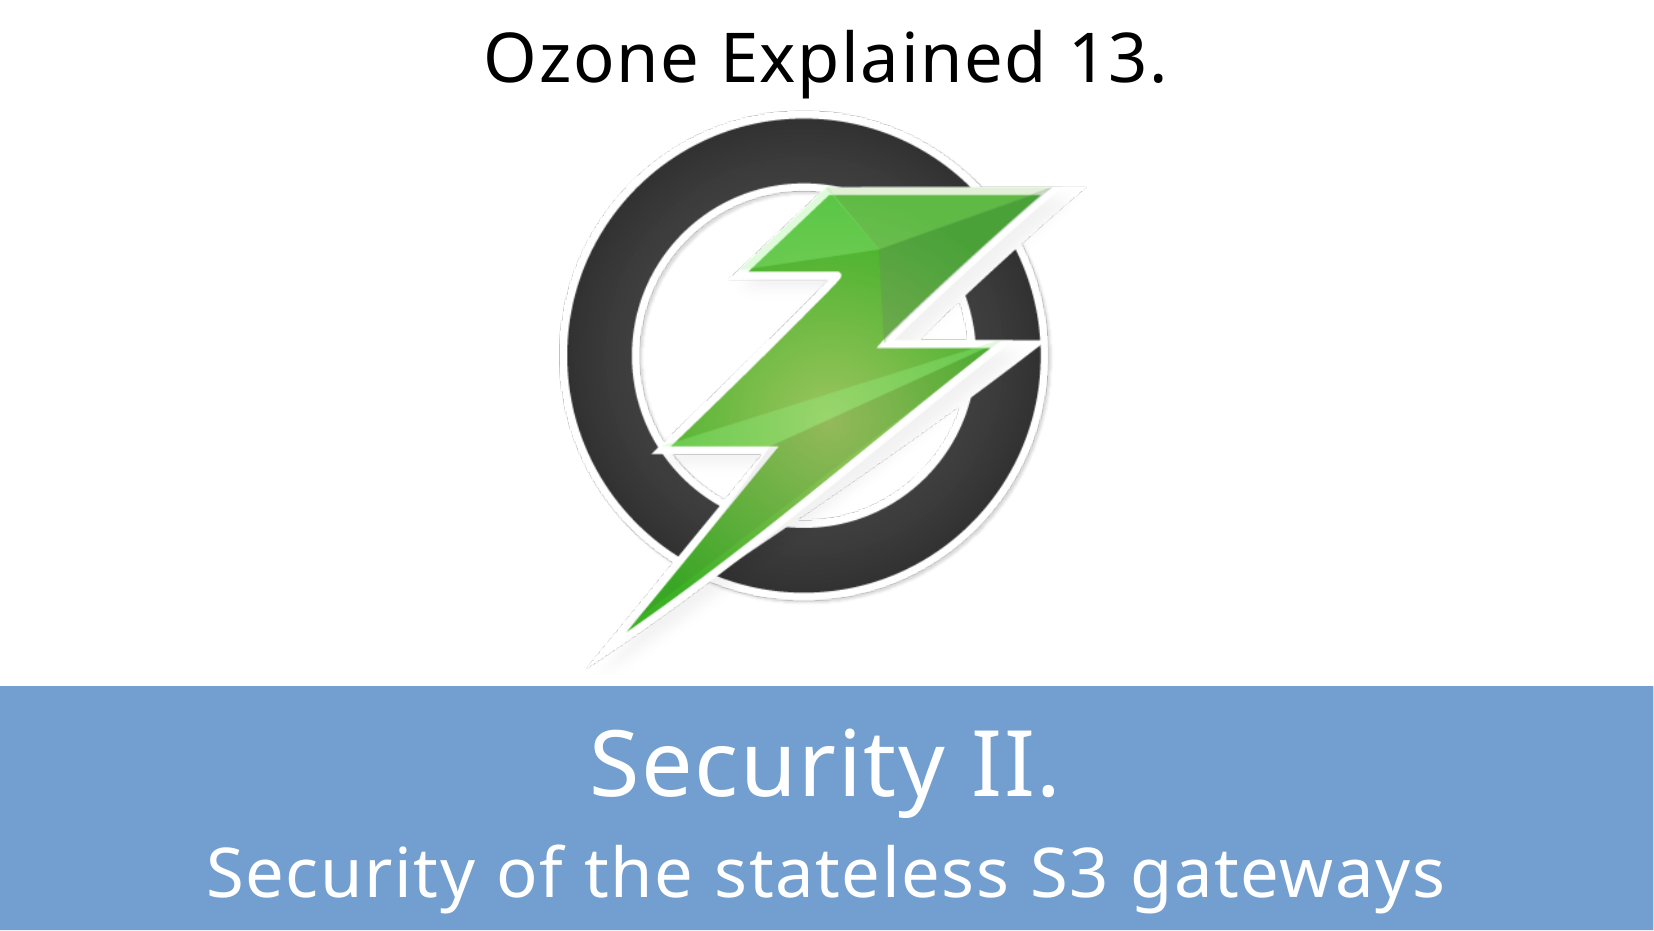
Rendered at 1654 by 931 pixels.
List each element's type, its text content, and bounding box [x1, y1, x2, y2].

picture [552, 100, 1094, 675]
title Ozone Explained 13. [0, 8, 1654, 105]
title Security II. Security of the stateless S3 gateways [0, 686, 1654, 931]
